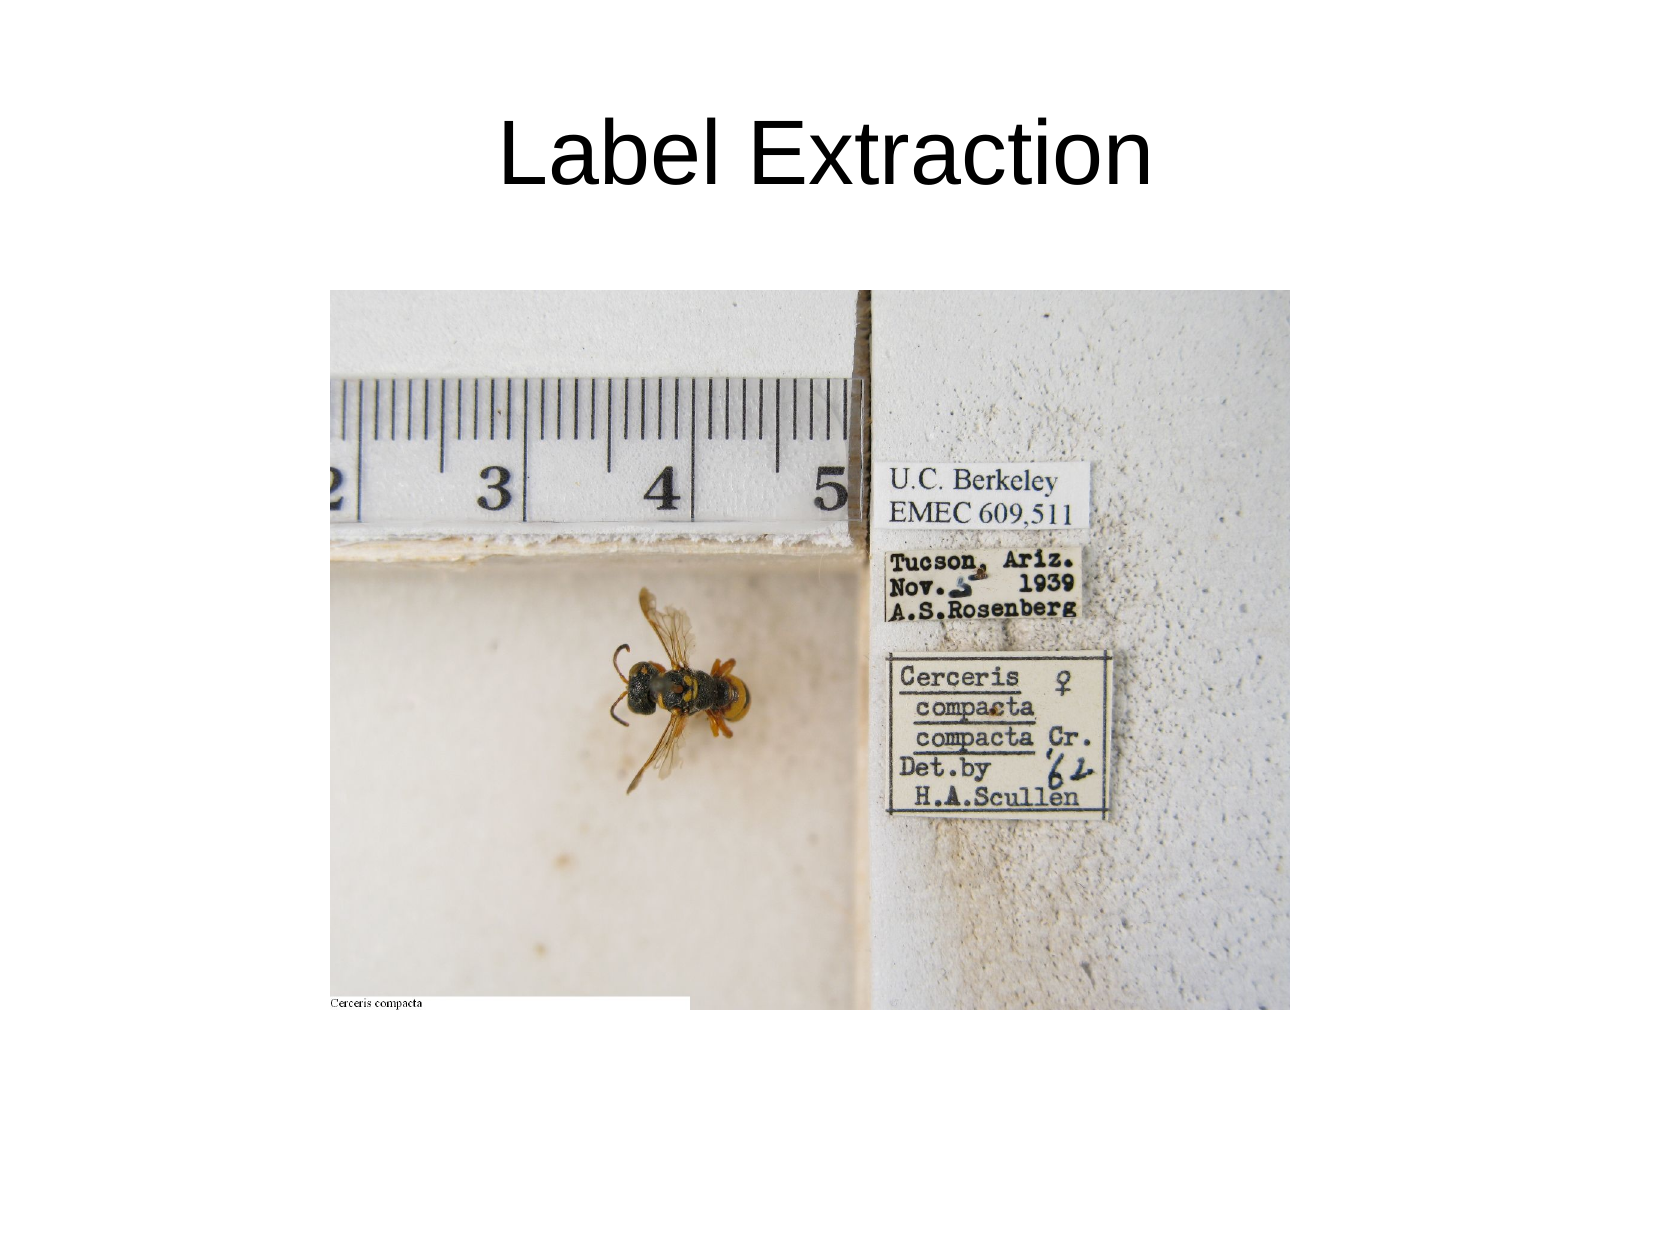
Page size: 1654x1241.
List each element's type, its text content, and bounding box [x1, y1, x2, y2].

title Label Extraction [82, 49, 1571, 257]
picture [330, 290, 1290, 1010]
